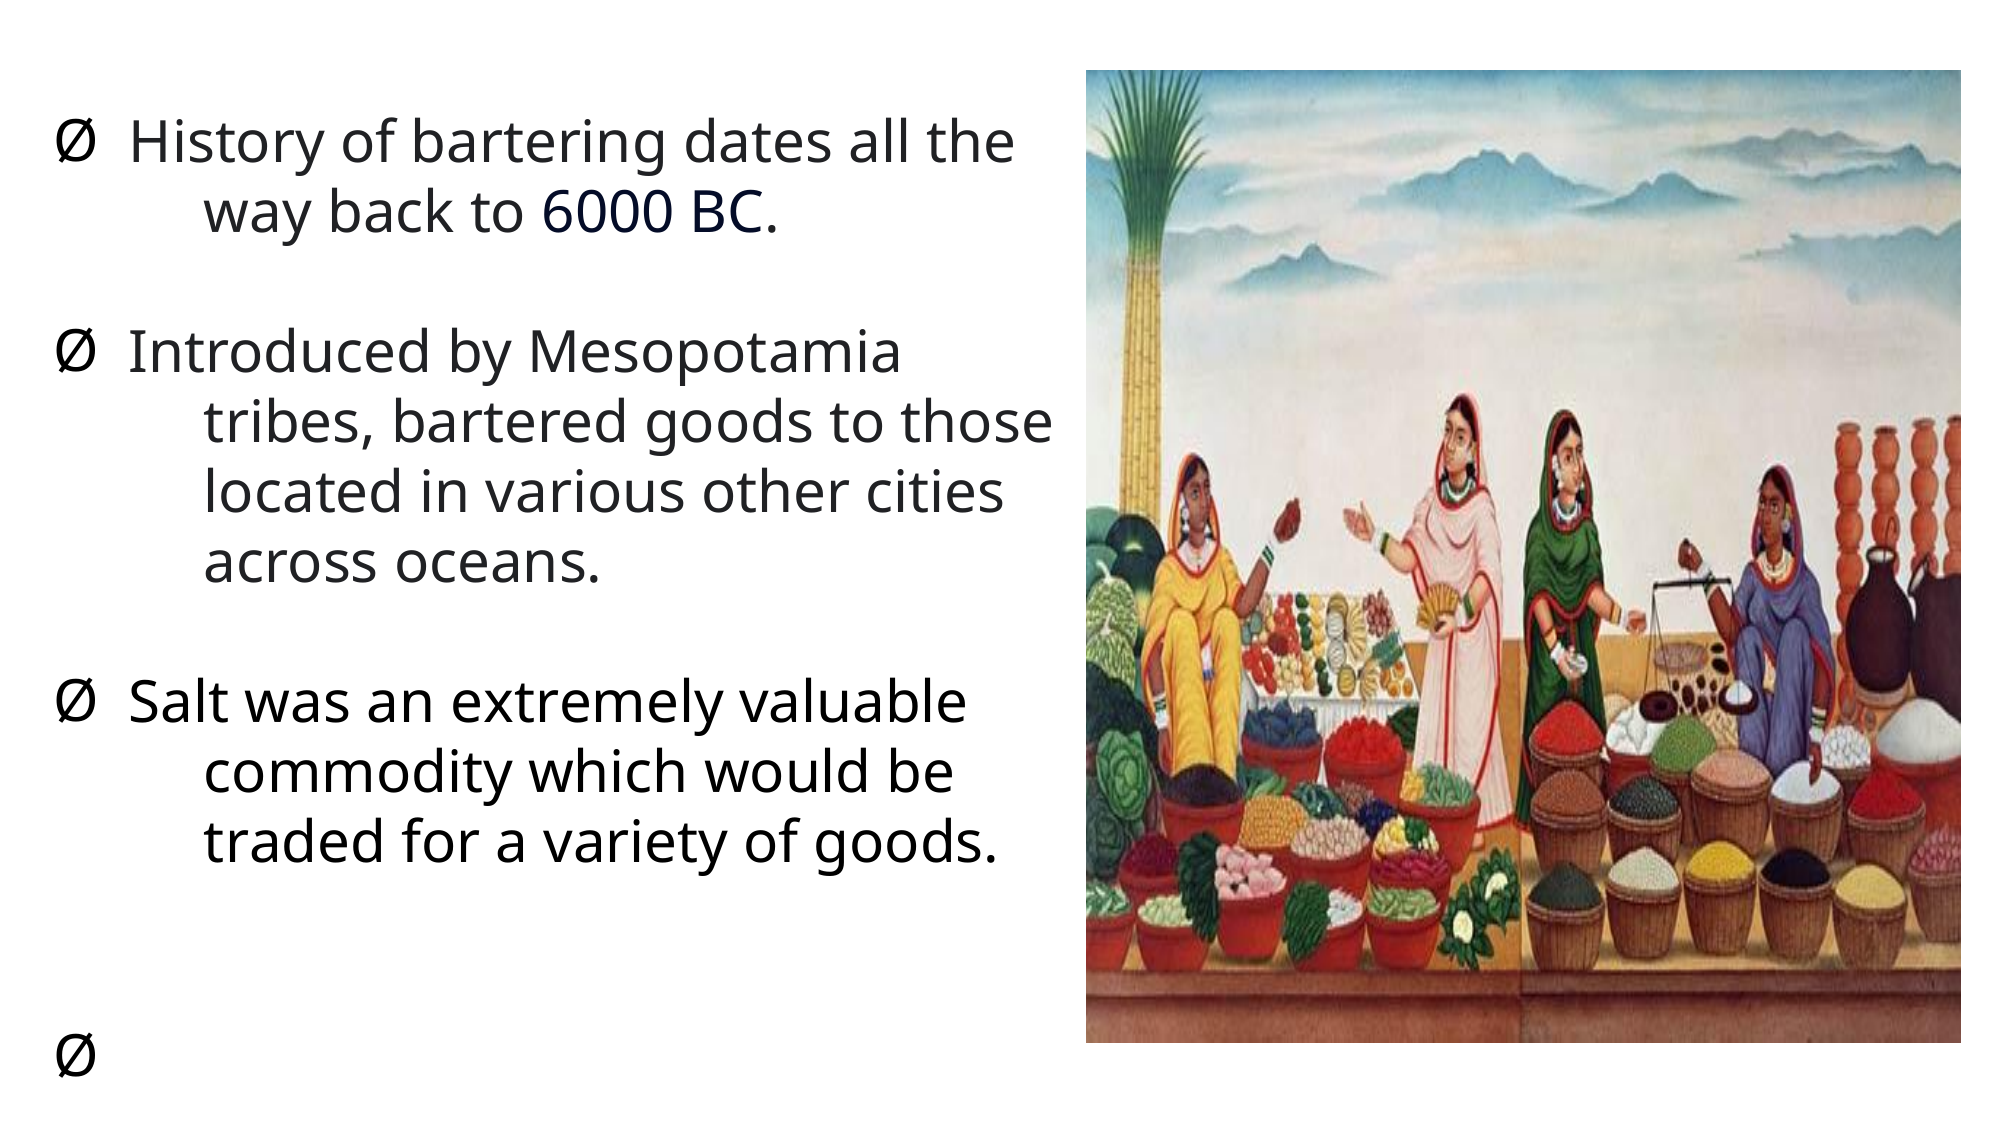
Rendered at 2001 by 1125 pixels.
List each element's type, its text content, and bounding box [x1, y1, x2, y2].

text_box History of bartering dates all the way back to 6000 BC. Introduced by Mesopotamia tribes, bartered goods to those located in various other cities across oceans. Salt was an extremely valuable commodity which would be traded for a variety of goods. [39, 26, 1070, 1125]
picture [1086, 70, 1961, 1043]
